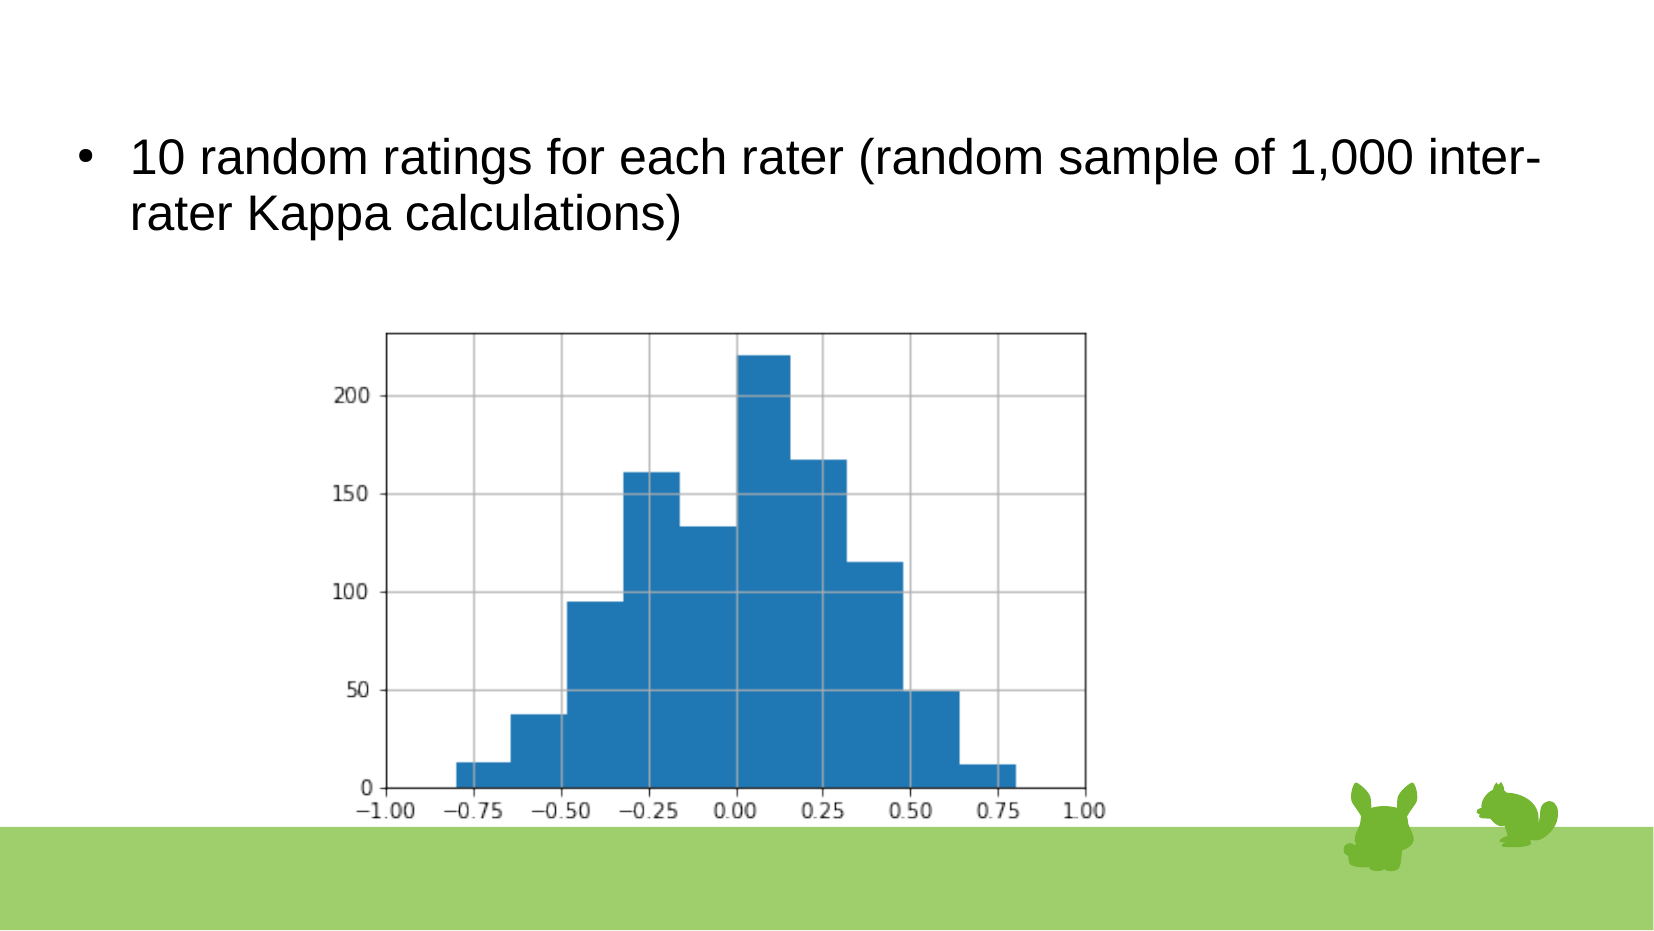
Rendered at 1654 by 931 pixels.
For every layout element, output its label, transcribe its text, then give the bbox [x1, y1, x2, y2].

list 10 random ratings for each rater (random sample of 1,000 inter-rater Kappa calculations) [59, 128, 1565, 838]
picture [317, 312, 1123, 838]
